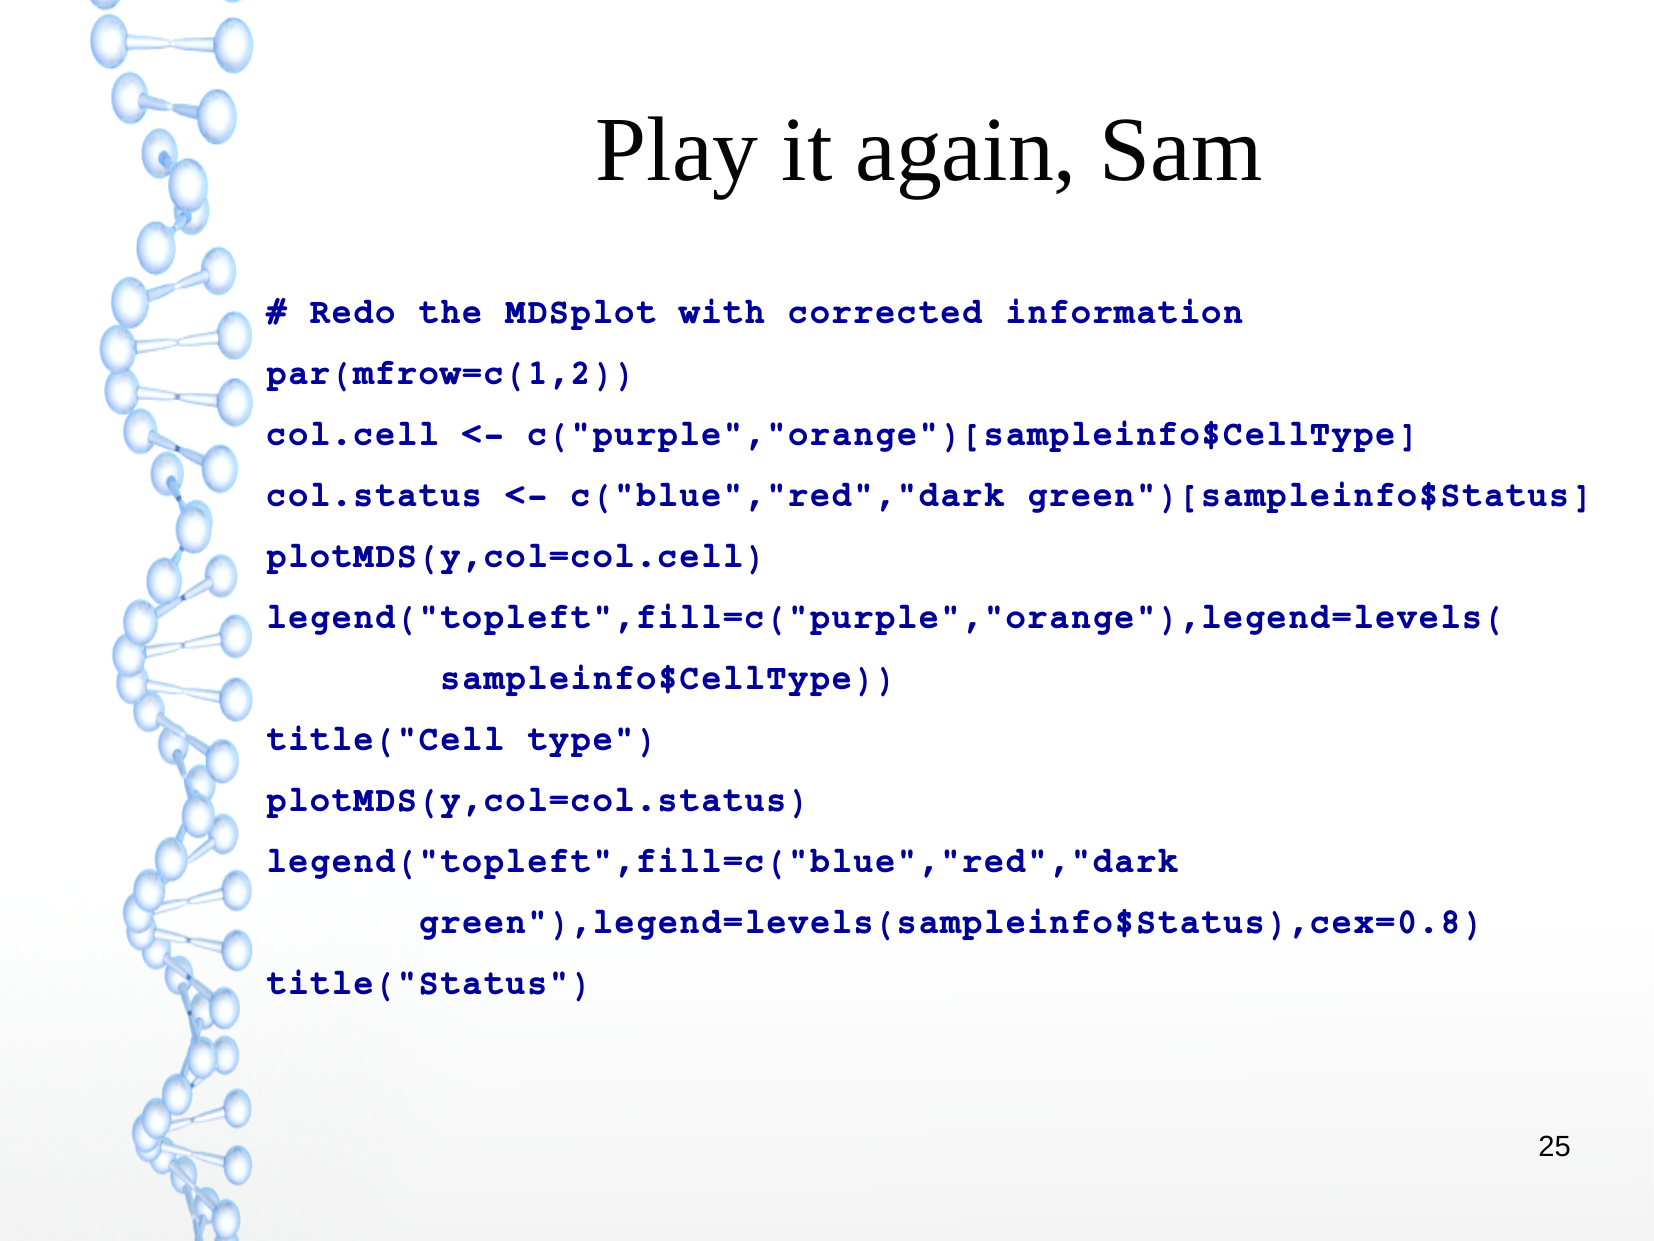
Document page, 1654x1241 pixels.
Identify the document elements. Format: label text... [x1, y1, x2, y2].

picture [0, 0, 1654, 1241]
title Play it again, Sam [265, 47, 1595, 252]
list # Redo the MDSplot with corrected information par(mfrow=c(1,2)) col.cell <- c("purple","orange")[sampleinfo$CellType] col.status <- c("blue","red","dark green")[sampleinfo$Status] plotMDS(y,col=col.cell) legend("topleft",fill=c("purple","orange"),legend=levels( sampleinfo$CellType)) title("Cell type") plotMDS(y,col=col.status) legend("topleft",fill=c("blue","red","dark green"),legend=levels(sampleinfo$Status),cex=0.8) title("Status") [265, 299, 1595, 1019]
